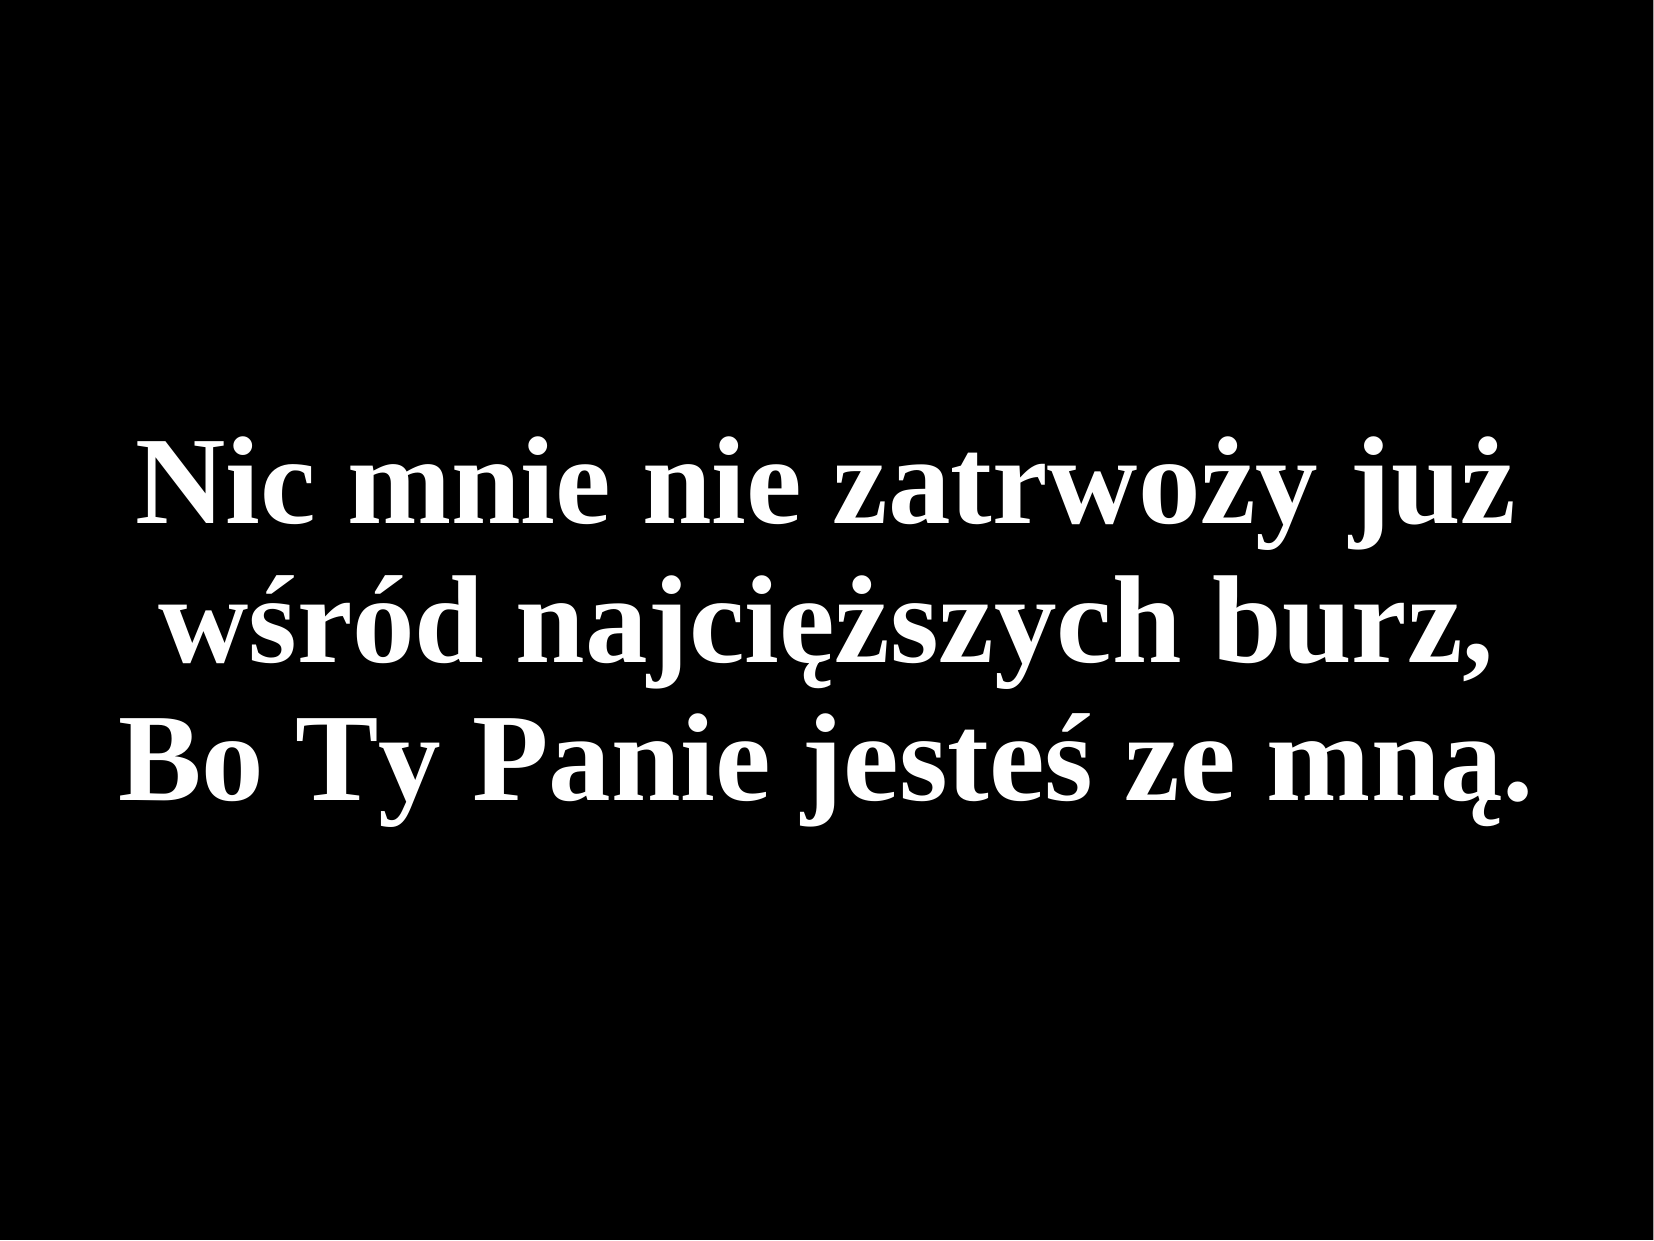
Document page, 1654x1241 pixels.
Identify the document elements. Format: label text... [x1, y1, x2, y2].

title Nic mnie nie zatrwoży już wśród najcięższych burz, Bo Ty Panie jesteś ze mną. [0, 0, 1654, 1241]
